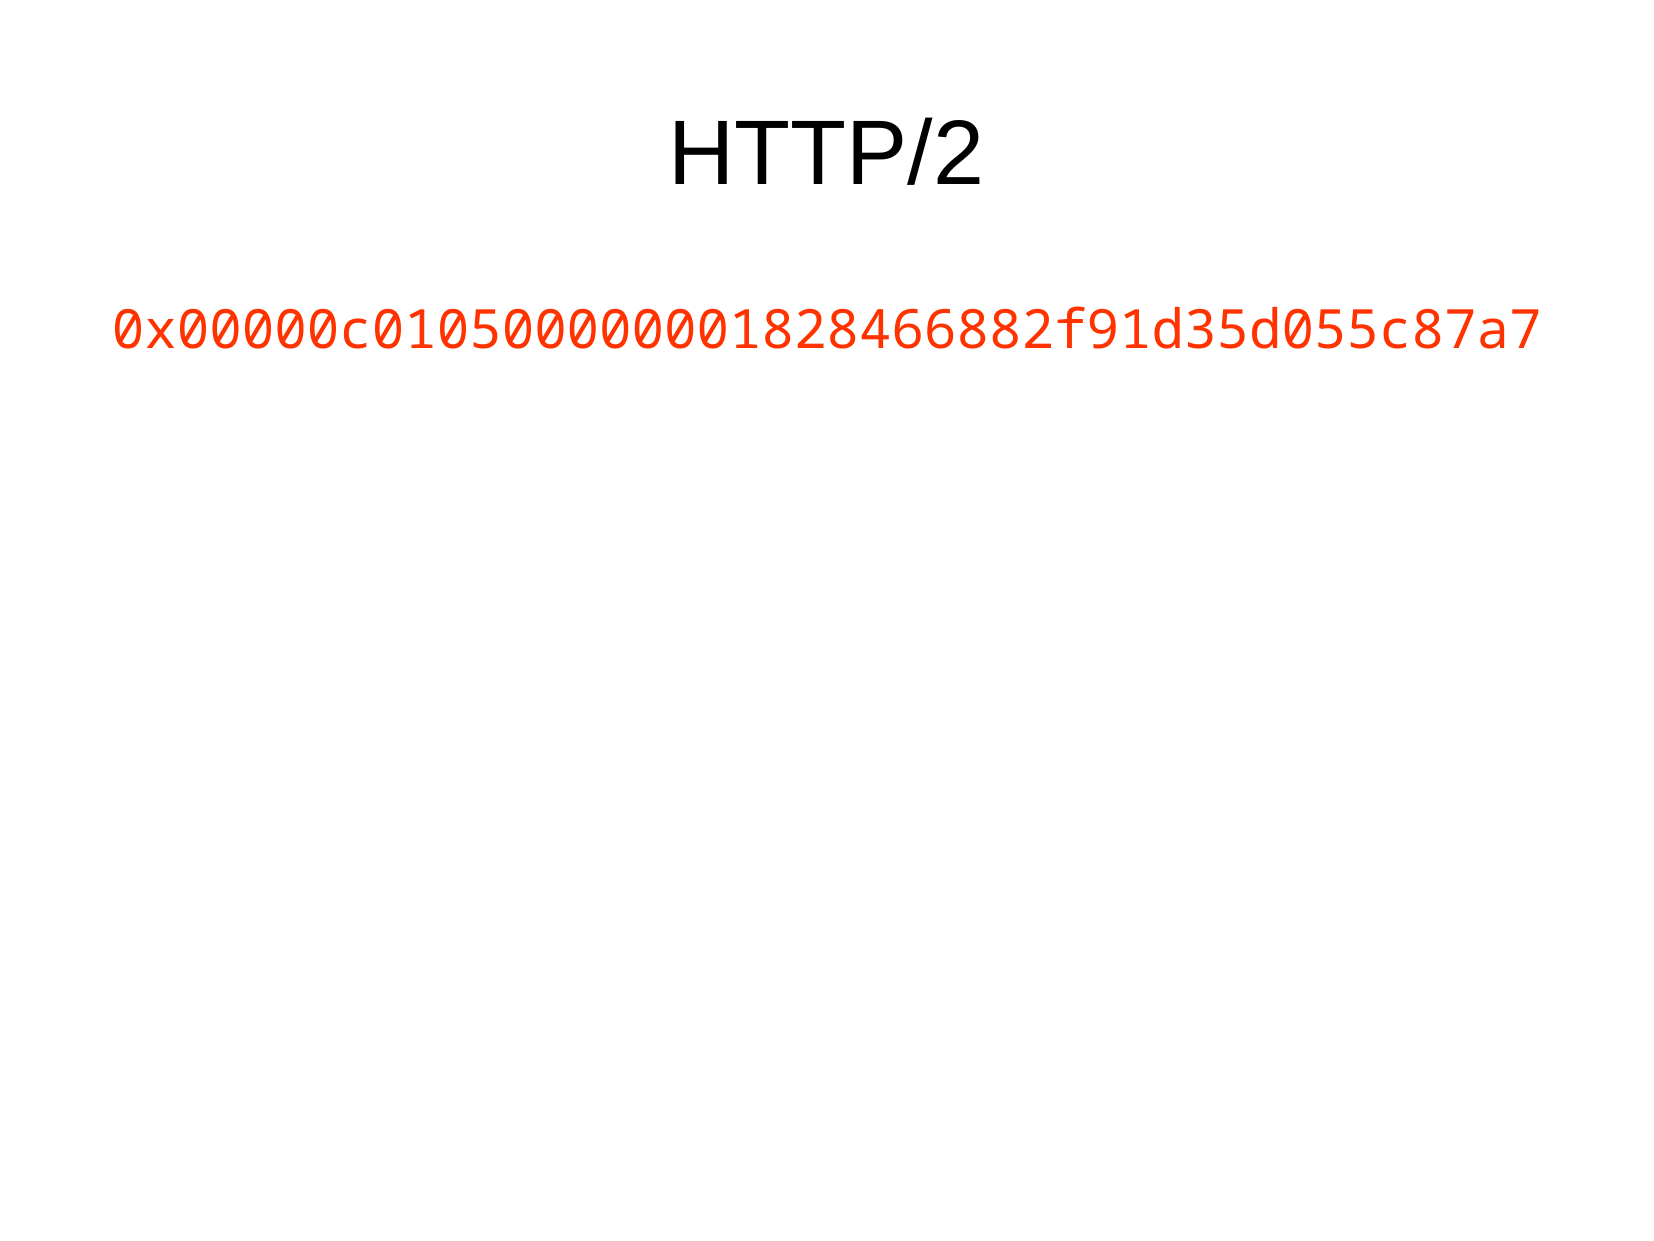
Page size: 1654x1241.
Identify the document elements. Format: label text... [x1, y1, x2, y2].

list 0x00000c010500000001828466882f91d35d055c87a7 [82, 290, 1571, 1109]
title HTTP/2 [82, 49, 1571, 257]
